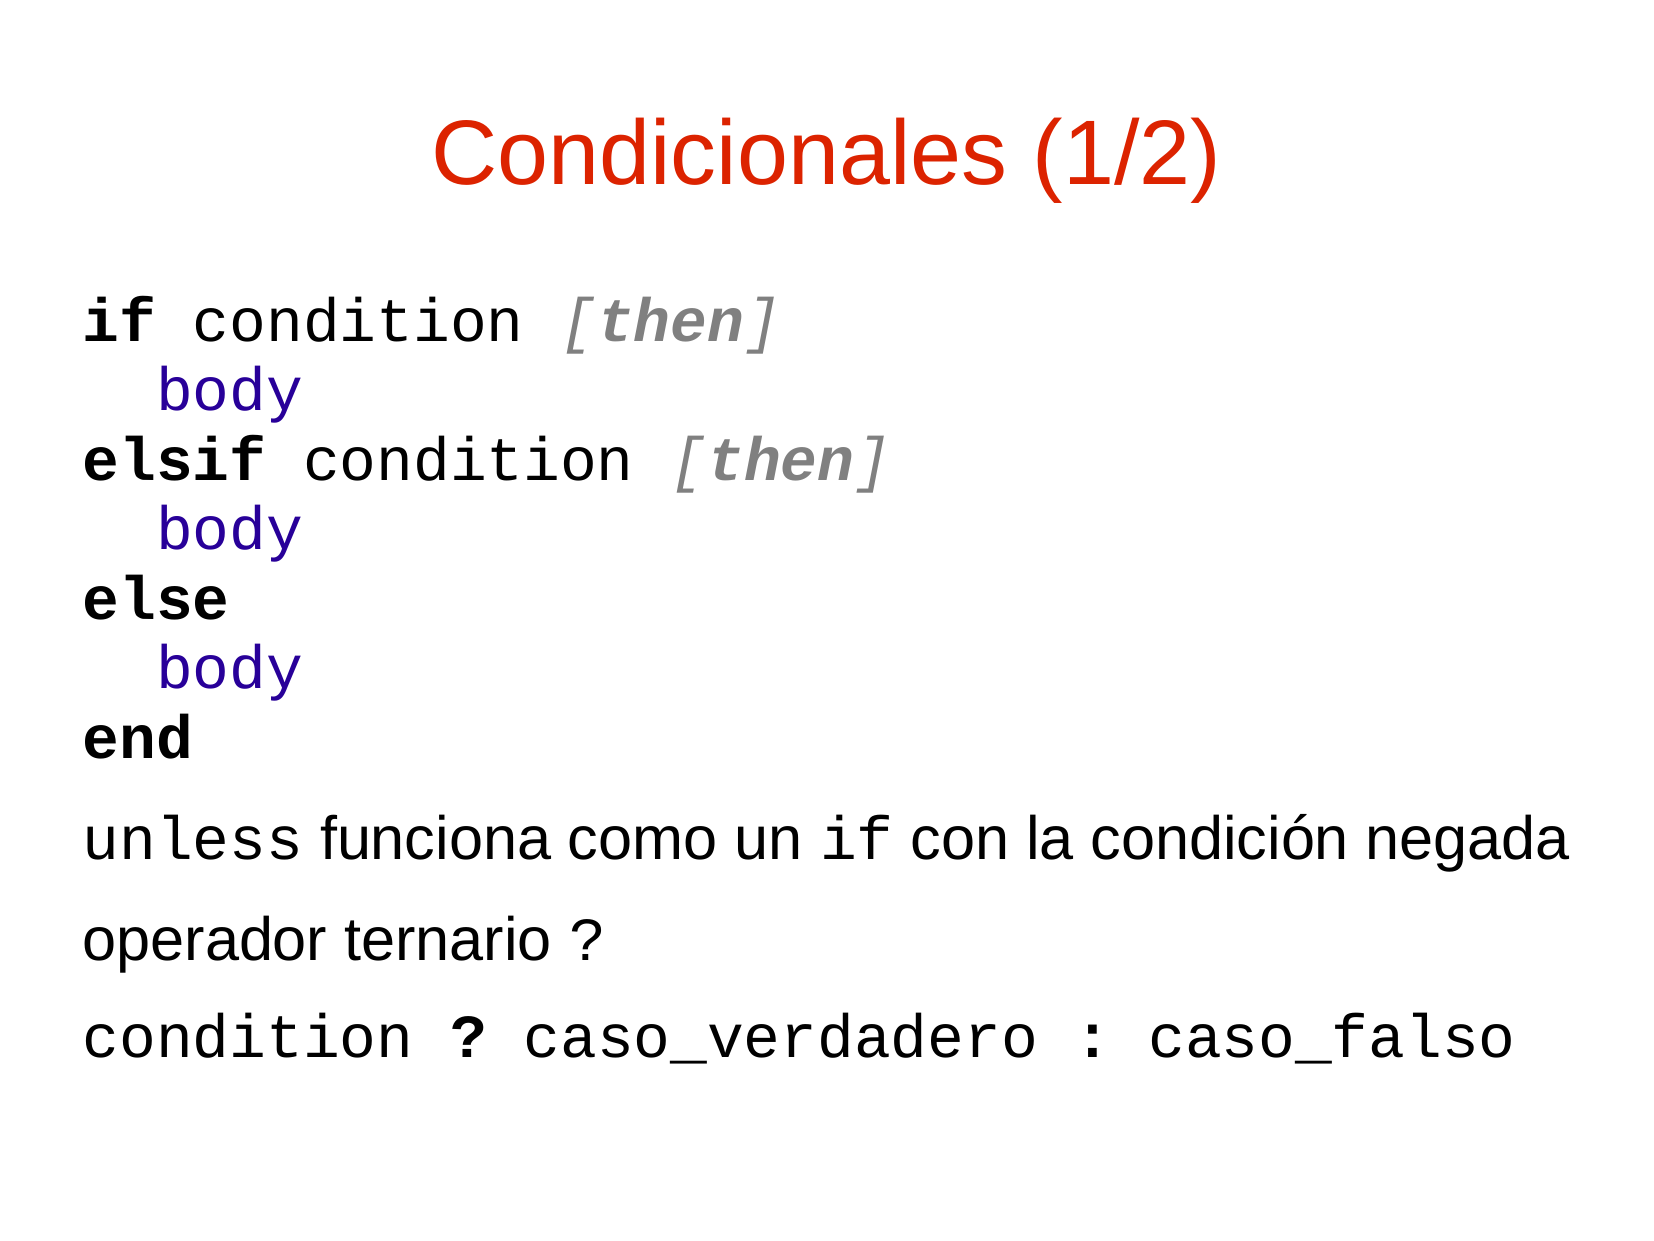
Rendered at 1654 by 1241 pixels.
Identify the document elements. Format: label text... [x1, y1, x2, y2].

list if condition [then] body elsif condition [then] body else body end unless funciona como un if con la condición negada operador ternario ? condition ? caso_verdadero : caso_falso [82, 290, 1571, 1109]
title Condicionales (1/2) [82, 49, 1571, 257]
